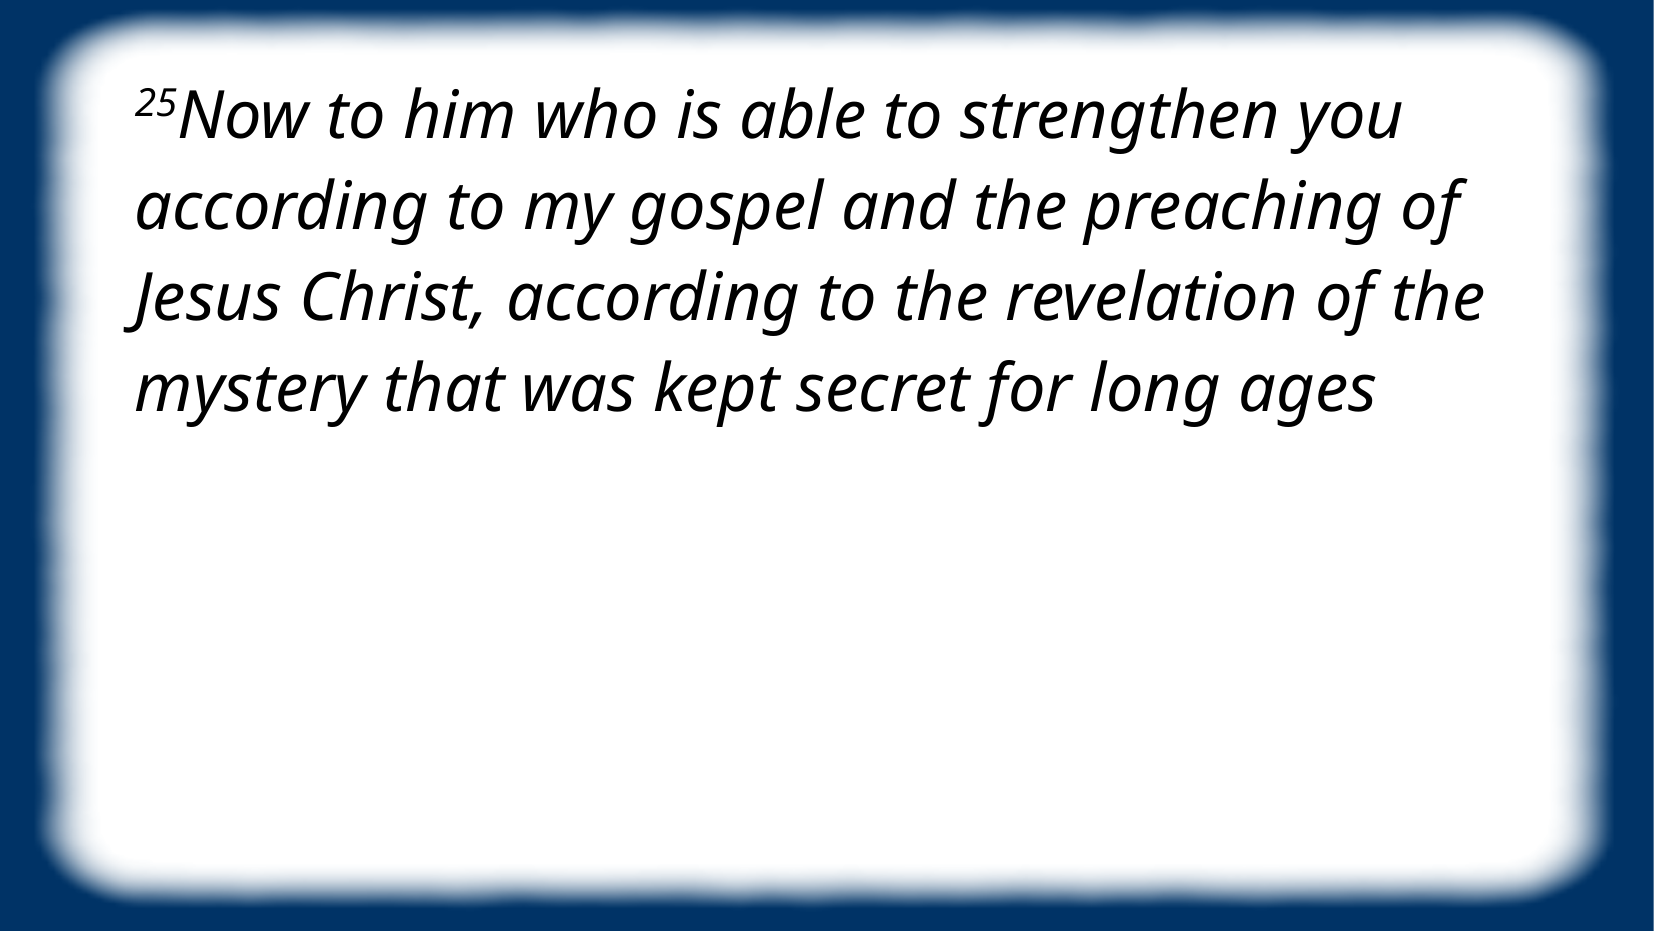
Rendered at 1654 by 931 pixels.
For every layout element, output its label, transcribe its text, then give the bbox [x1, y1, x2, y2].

text_box 25Now to him who is able to strengthen you according to my gospel and the preaching of Jesus Christ, according to the revelation of the mystery that was kept secret for long ages [120, 60, 1531, 430]
picture [0, 0, 1654, 931]
